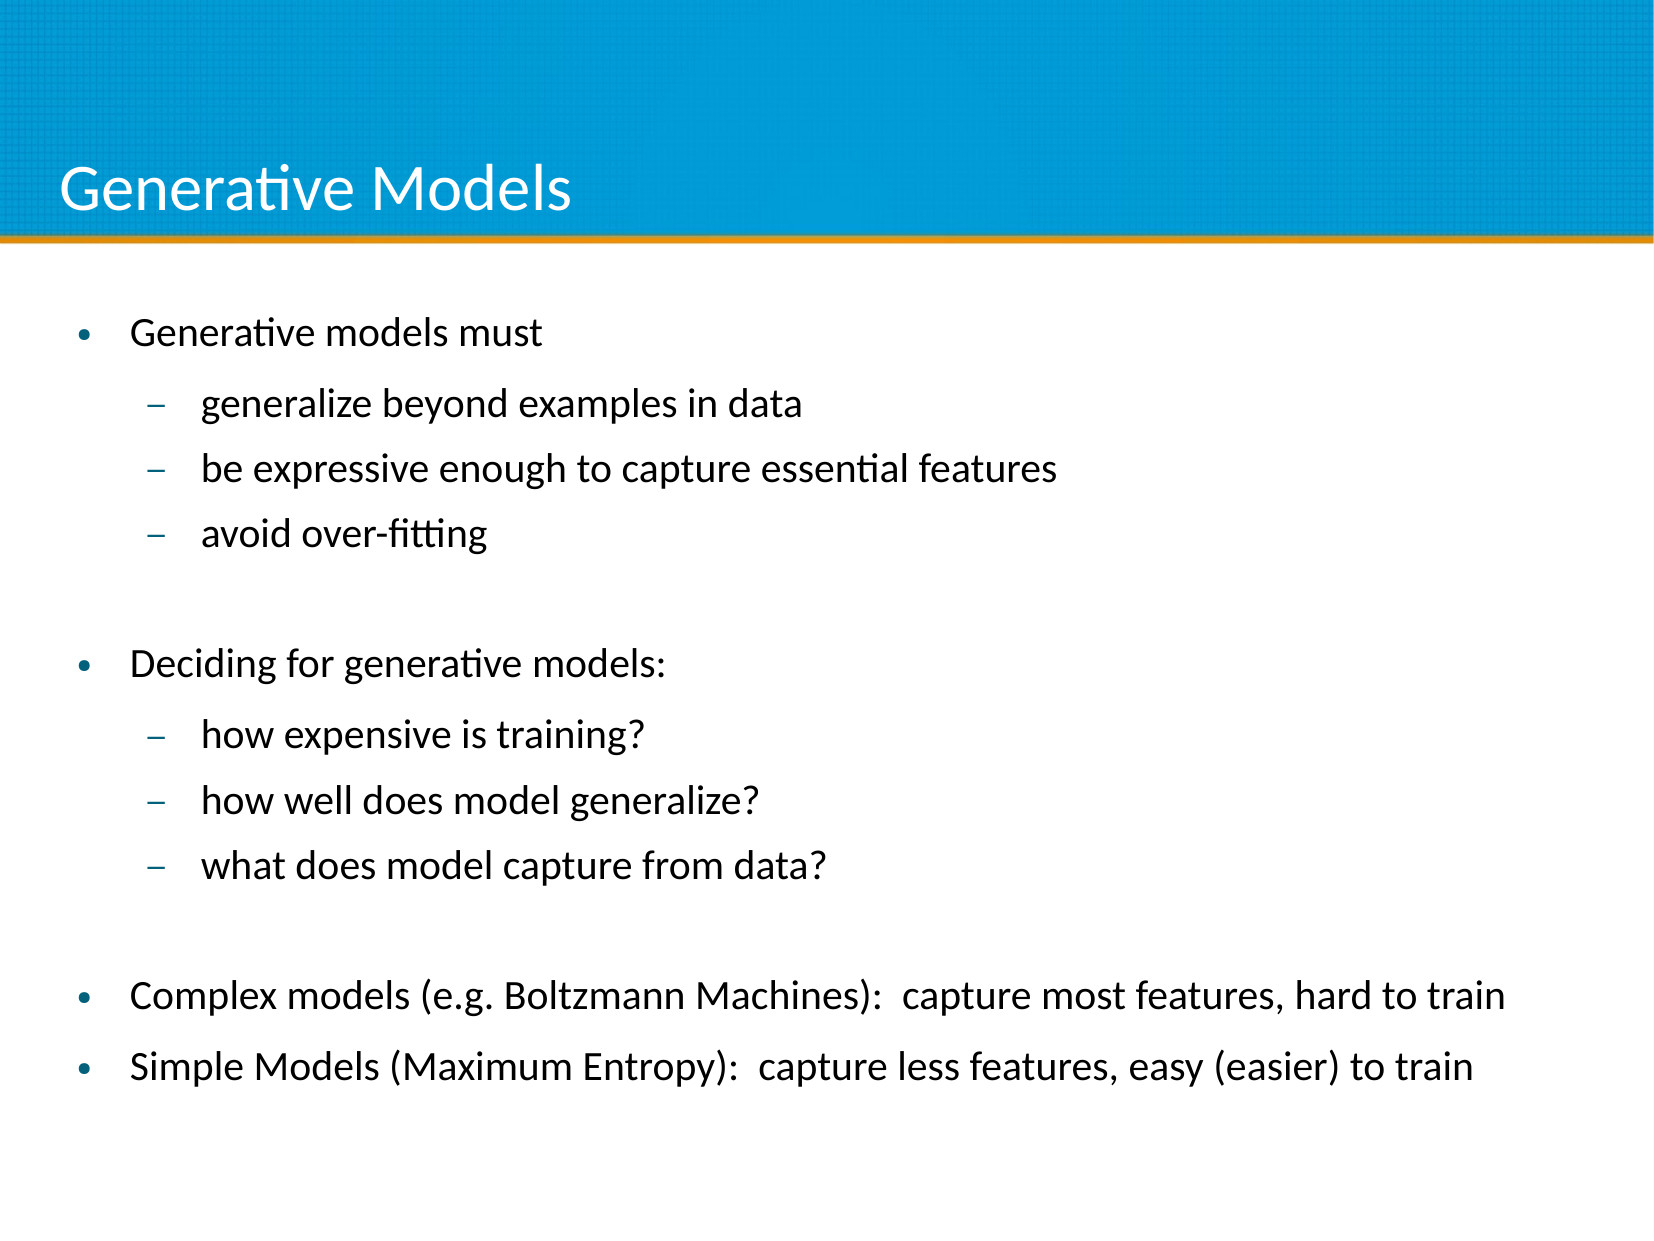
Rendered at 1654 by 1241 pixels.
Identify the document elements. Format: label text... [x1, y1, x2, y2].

picture [0, 233, 1654, 244]
list Generative models must generalize beyond examples in data be expressive enough to capture essential features avoid over-fitting Deciding for generative models: how expensive is training? how well does model generalize? what does model capture from data? Complex models (e.g. Boltzmann Machines): capture most features, hard to train Simple Models (Maximum Entropy): capture less features, easy (easier) to train [59, 315, 1583, 1158]
title Generative Models [59, 19, 1595, 227]
